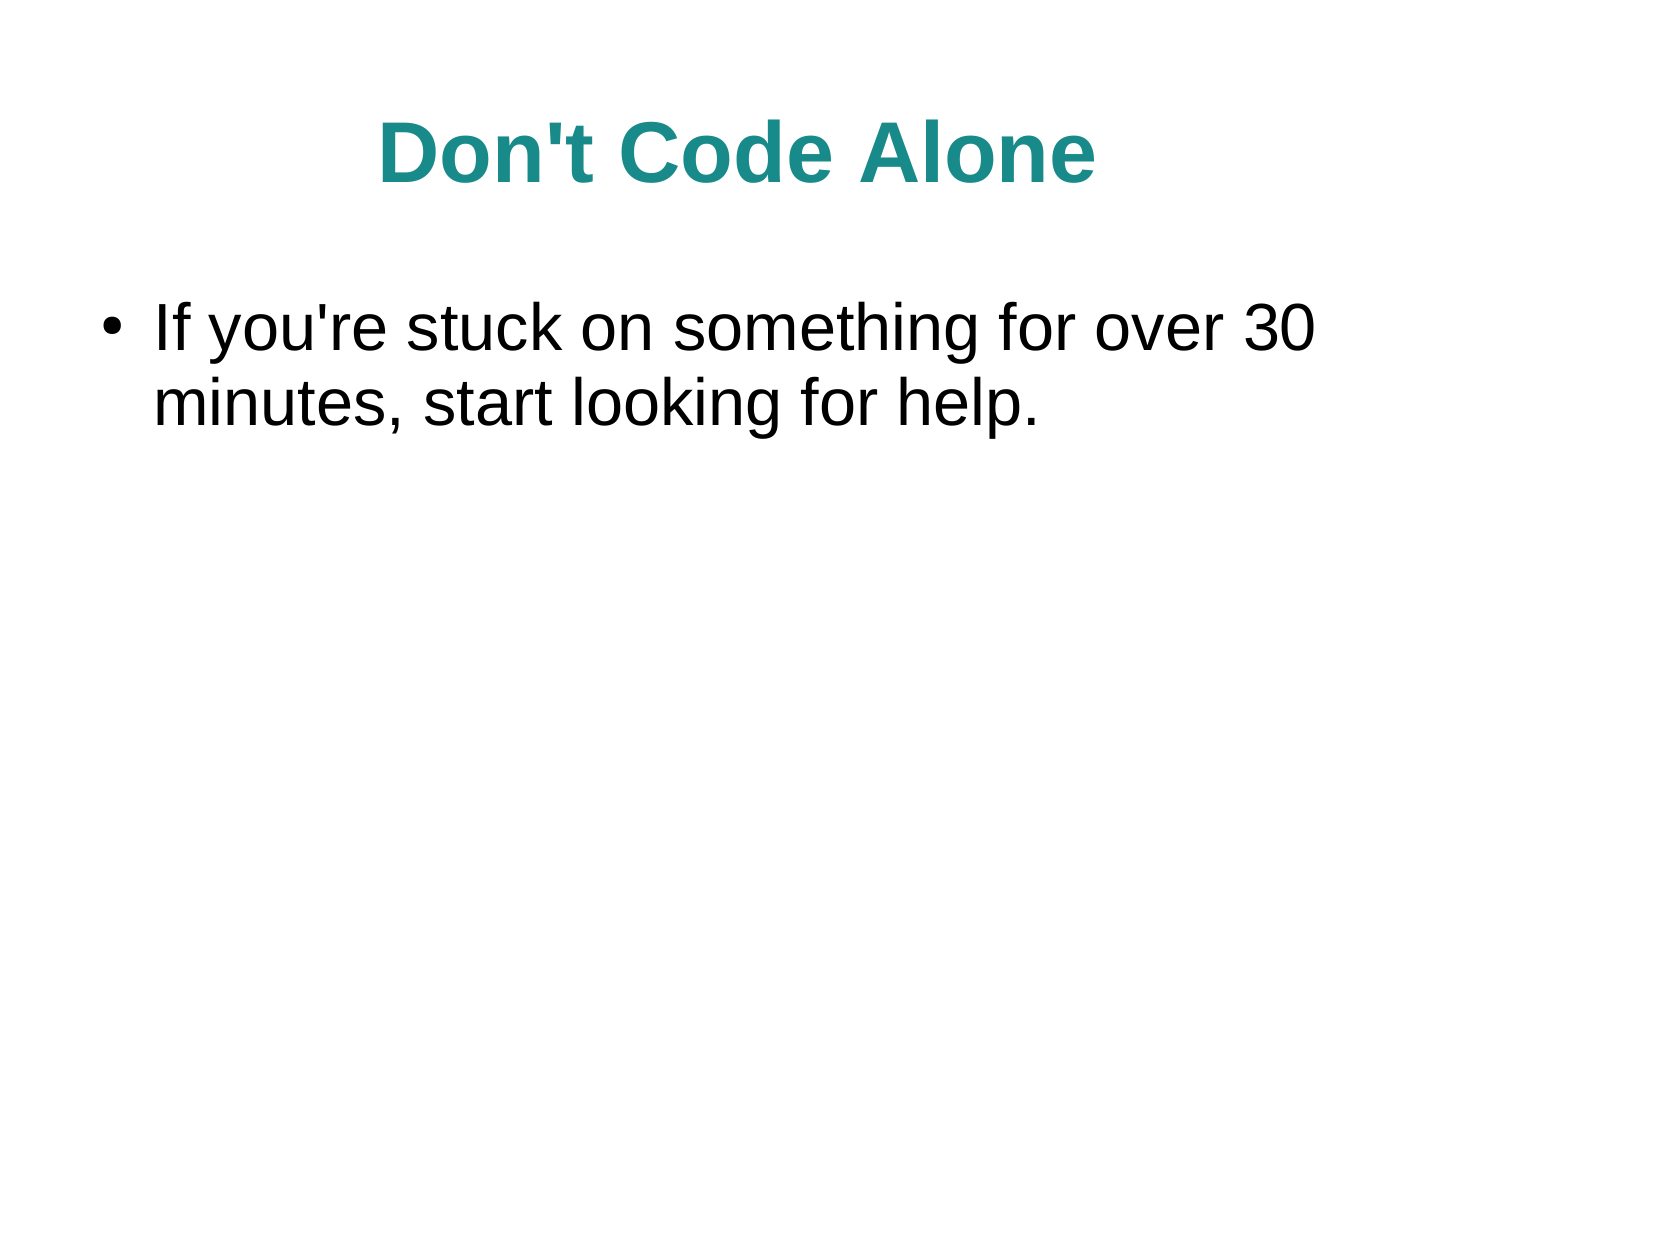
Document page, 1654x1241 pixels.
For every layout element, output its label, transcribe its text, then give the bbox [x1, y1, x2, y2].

title Don't Code Alone [58, 49, 1417, 257]
list If you're stuck on something for over 30 minutes, start looking for help. [82, 290, 1571, 1109]
